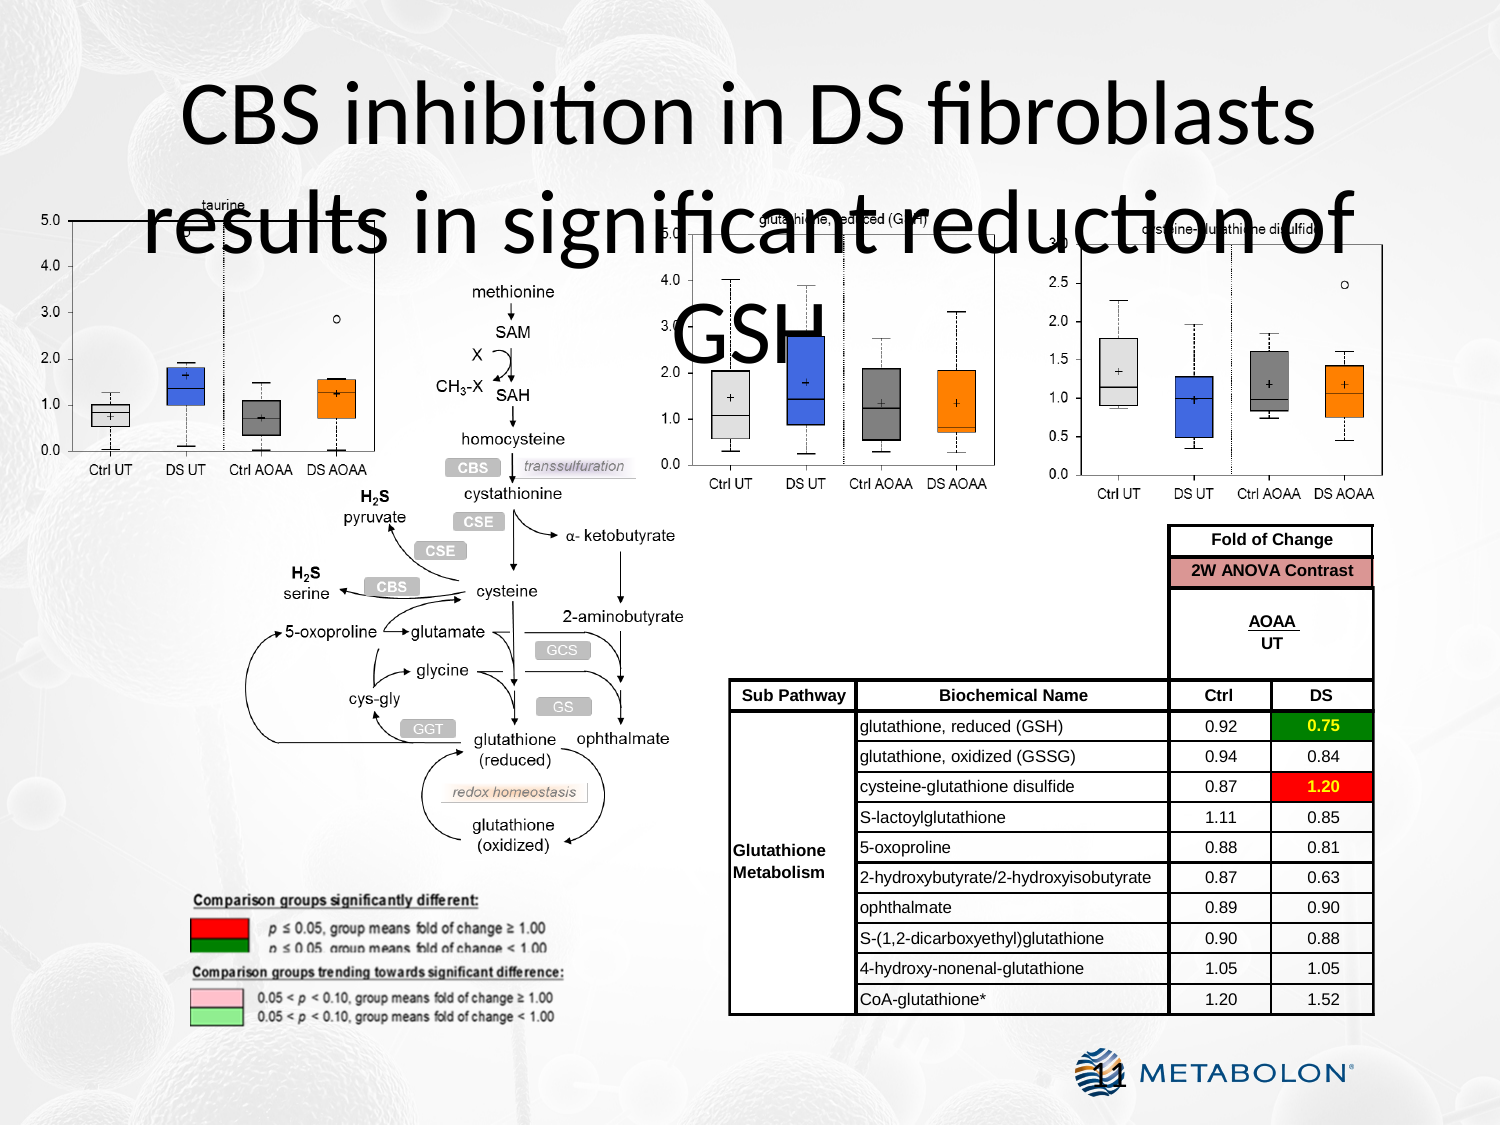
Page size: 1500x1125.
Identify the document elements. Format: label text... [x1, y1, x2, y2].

title CBS inhibition in DS fibroblasts results in significant reduction of GSH [75, 45, 1425, 125]
slide_number <number> [1074, 1042, 1425, 1103]
picture [0, 0, 1500, 1125]
